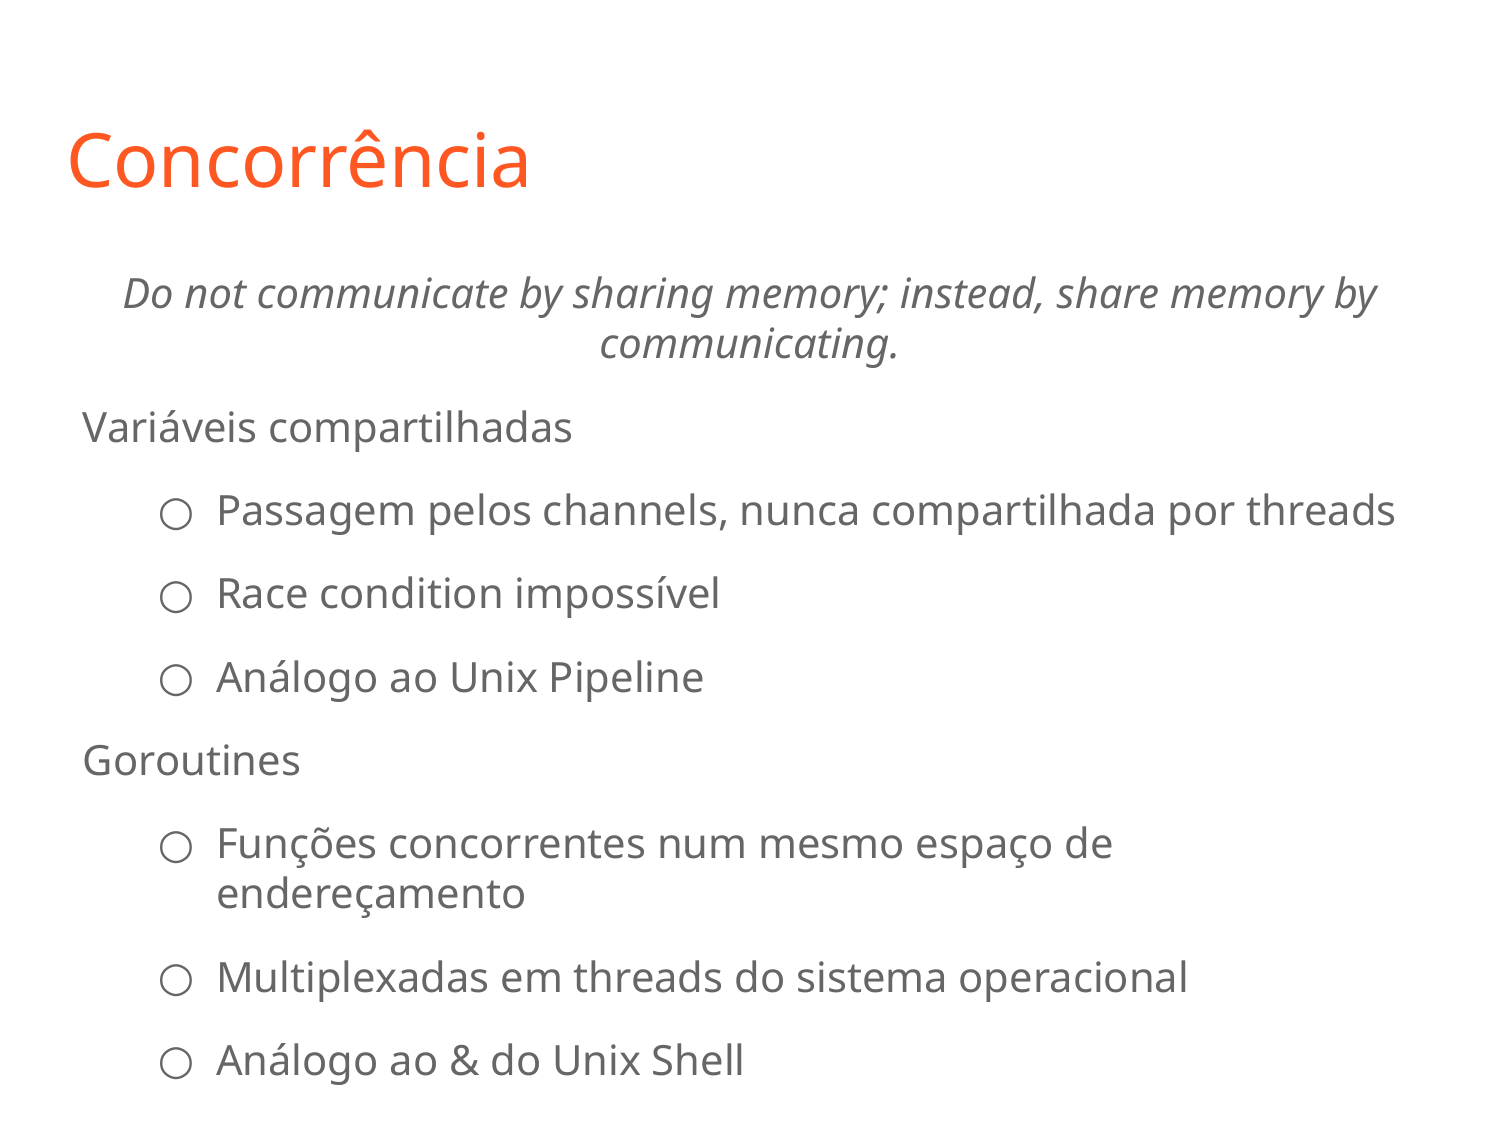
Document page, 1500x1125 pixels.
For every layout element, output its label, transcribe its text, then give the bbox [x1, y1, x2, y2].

title Concorrência [51, 97, 1449, 223]
list Do not communicate by sharing memory; instead, share memory by communicating. Variáveis compartilhadas Passagem pelos channels, nunca compartilhada por threads Race condition impossível Análogo ao Unix Pipeline Goroutines Funções concorrentes num mesmo espaço de endereçamento Multiplexadas em threads do sistema operacional Análogo ao & do Unix Shell Channels Com buffer serve como semáforo - limita throughput [51, 252, 1449, 1053]
